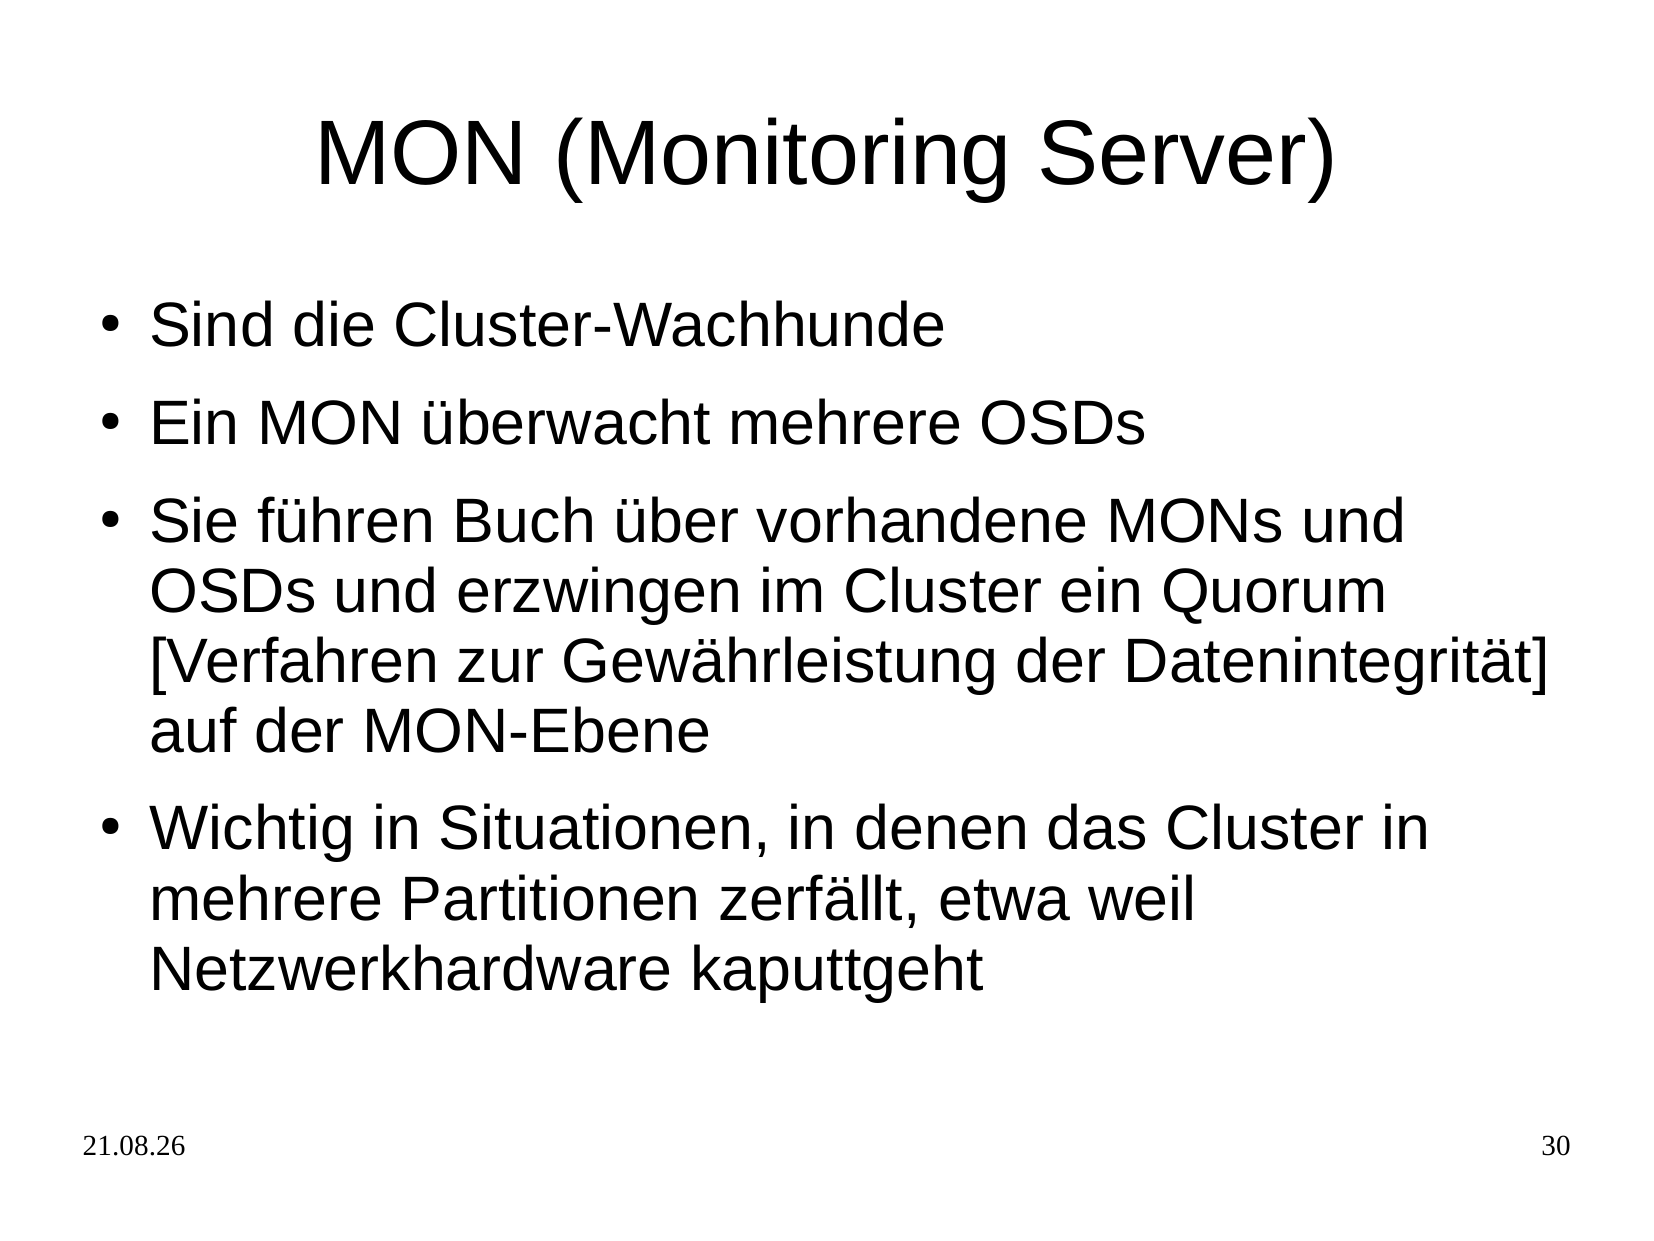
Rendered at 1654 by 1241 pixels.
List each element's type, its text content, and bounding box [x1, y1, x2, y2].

list Sind die Cluster-Wachhunde Ein MON überwacht mehrere OSDs Sie führen Buch über vorhandene MONs und OSDs und erzwingen im Cluster ein Quorum [Verfahren zur Gewährleistung der Datenintegrität] auf der MON-Ebene Wichtig in Situationen, in denen das Cluster in mehrere Partitionen zerfällt, etwa weil Netzwerkhardware kaputtgeht [82, 290, 1571, 1010]
title MON (Monitoring Server) [82, 49, 1571, 257]
